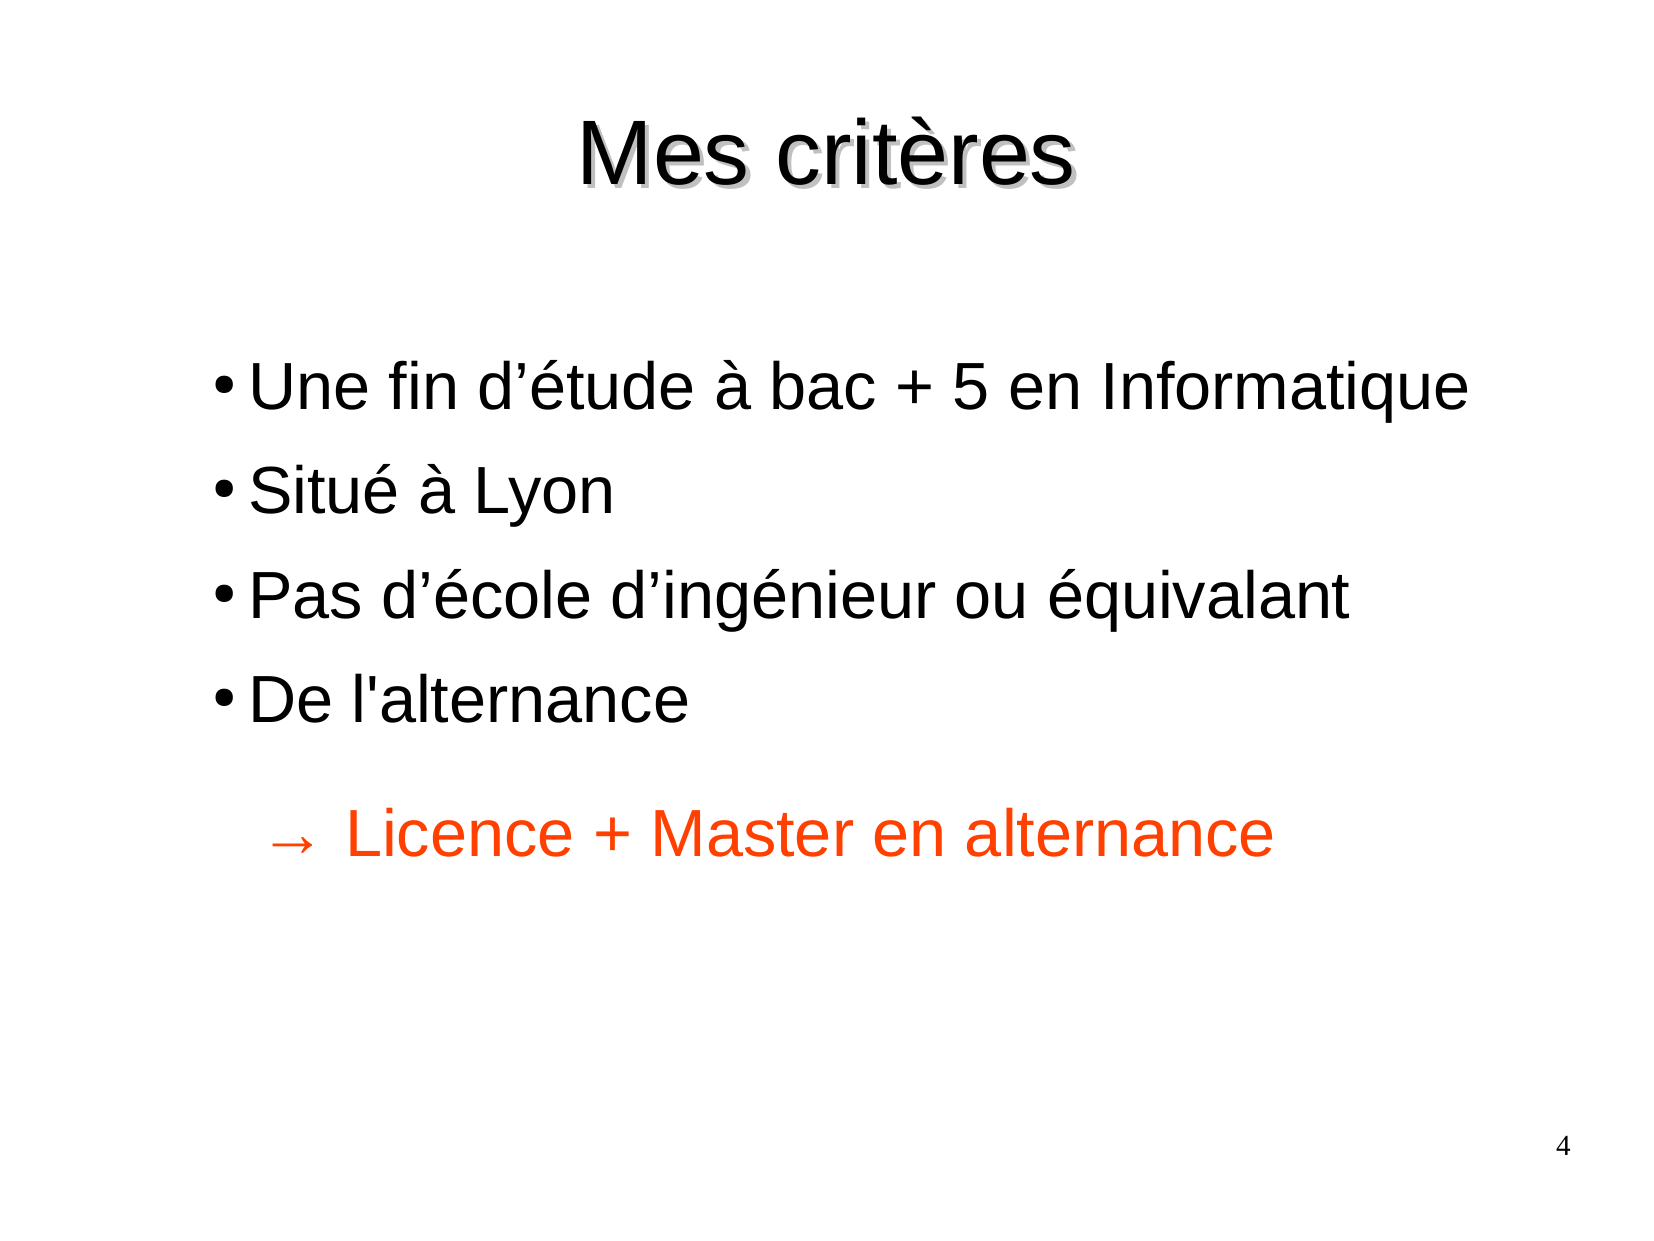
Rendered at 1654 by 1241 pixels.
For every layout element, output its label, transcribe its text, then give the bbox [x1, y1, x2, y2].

list Une fin d’étude à bac + 5 en Informatique Situé à Lyon Pas d’école d’ingénieur ou équivalant De l'alternance → Licence + Master en alternance [82, 349, 1571, 1069]
title Mes critères [82, 49, 1571, 257]
